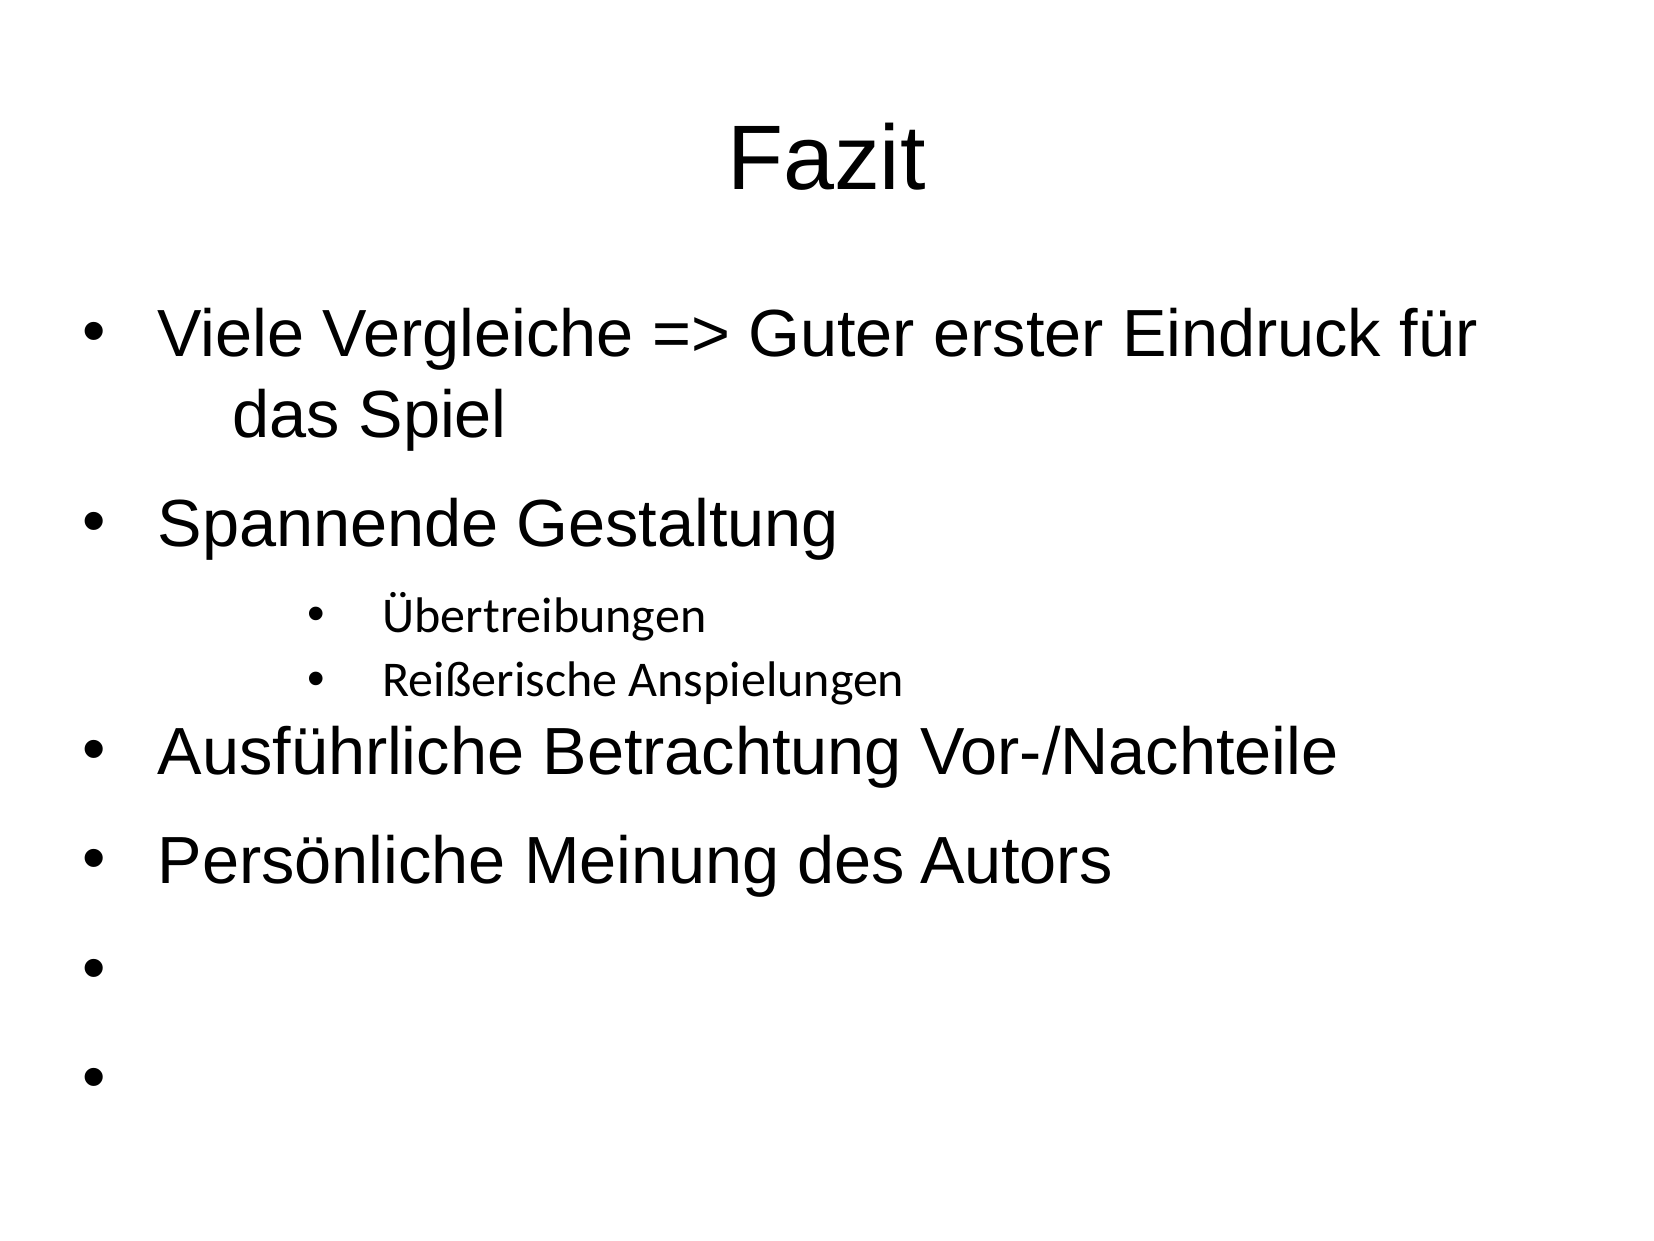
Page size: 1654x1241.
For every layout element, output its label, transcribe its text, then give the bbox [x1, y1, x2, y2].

list Viele Vergleiche => Guter erster Eindruck für das Spiel Spannende Gestaltung Übertreibungen Reißerische Anspielungen Ausführliche Betrachtung Vor-/Nachteile Persönliche Meinung des Autors [82, 290, 1571, 1109]
title Fazit [82, 49, 1571, 257]
